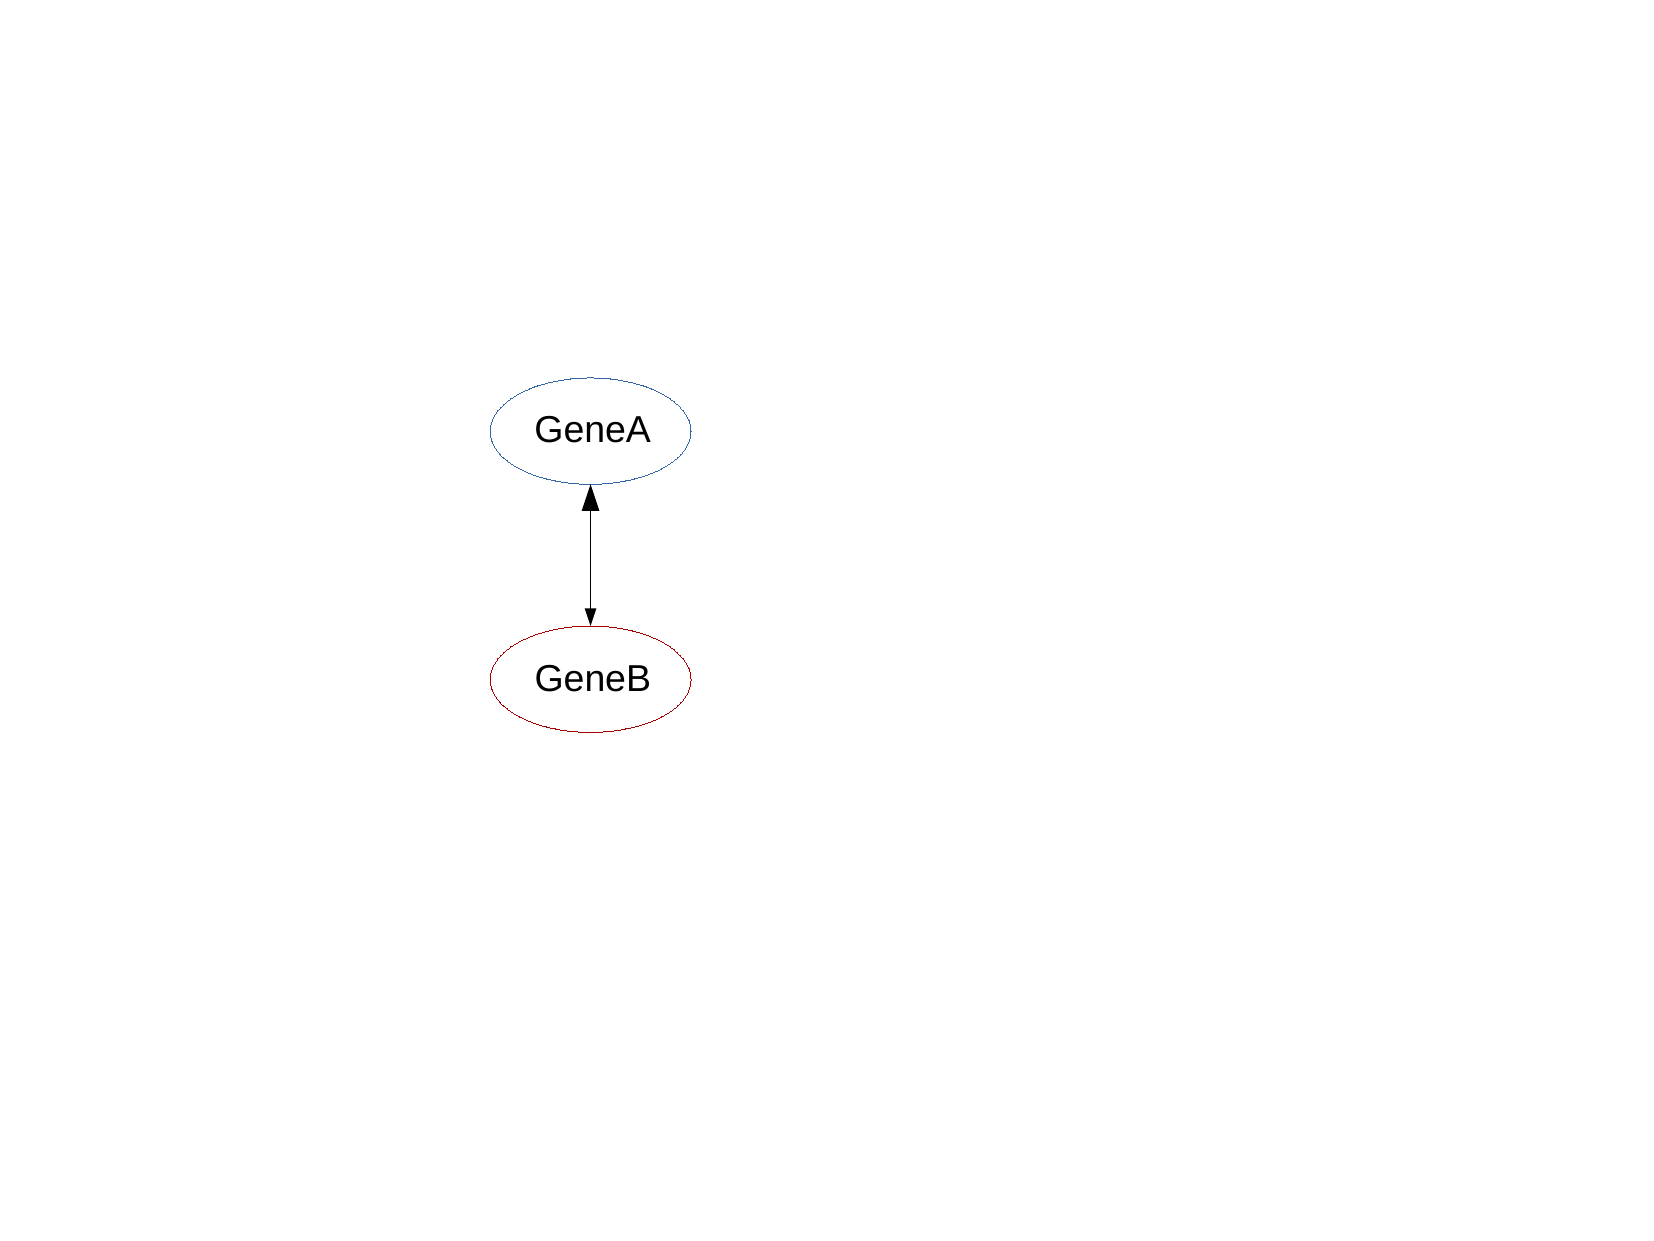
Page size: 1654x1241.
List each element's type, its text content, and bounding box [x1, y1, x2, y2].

text_box GeneB [519, 649, 666, 707]
text_box GeneA [519, 401, 666, 458]
